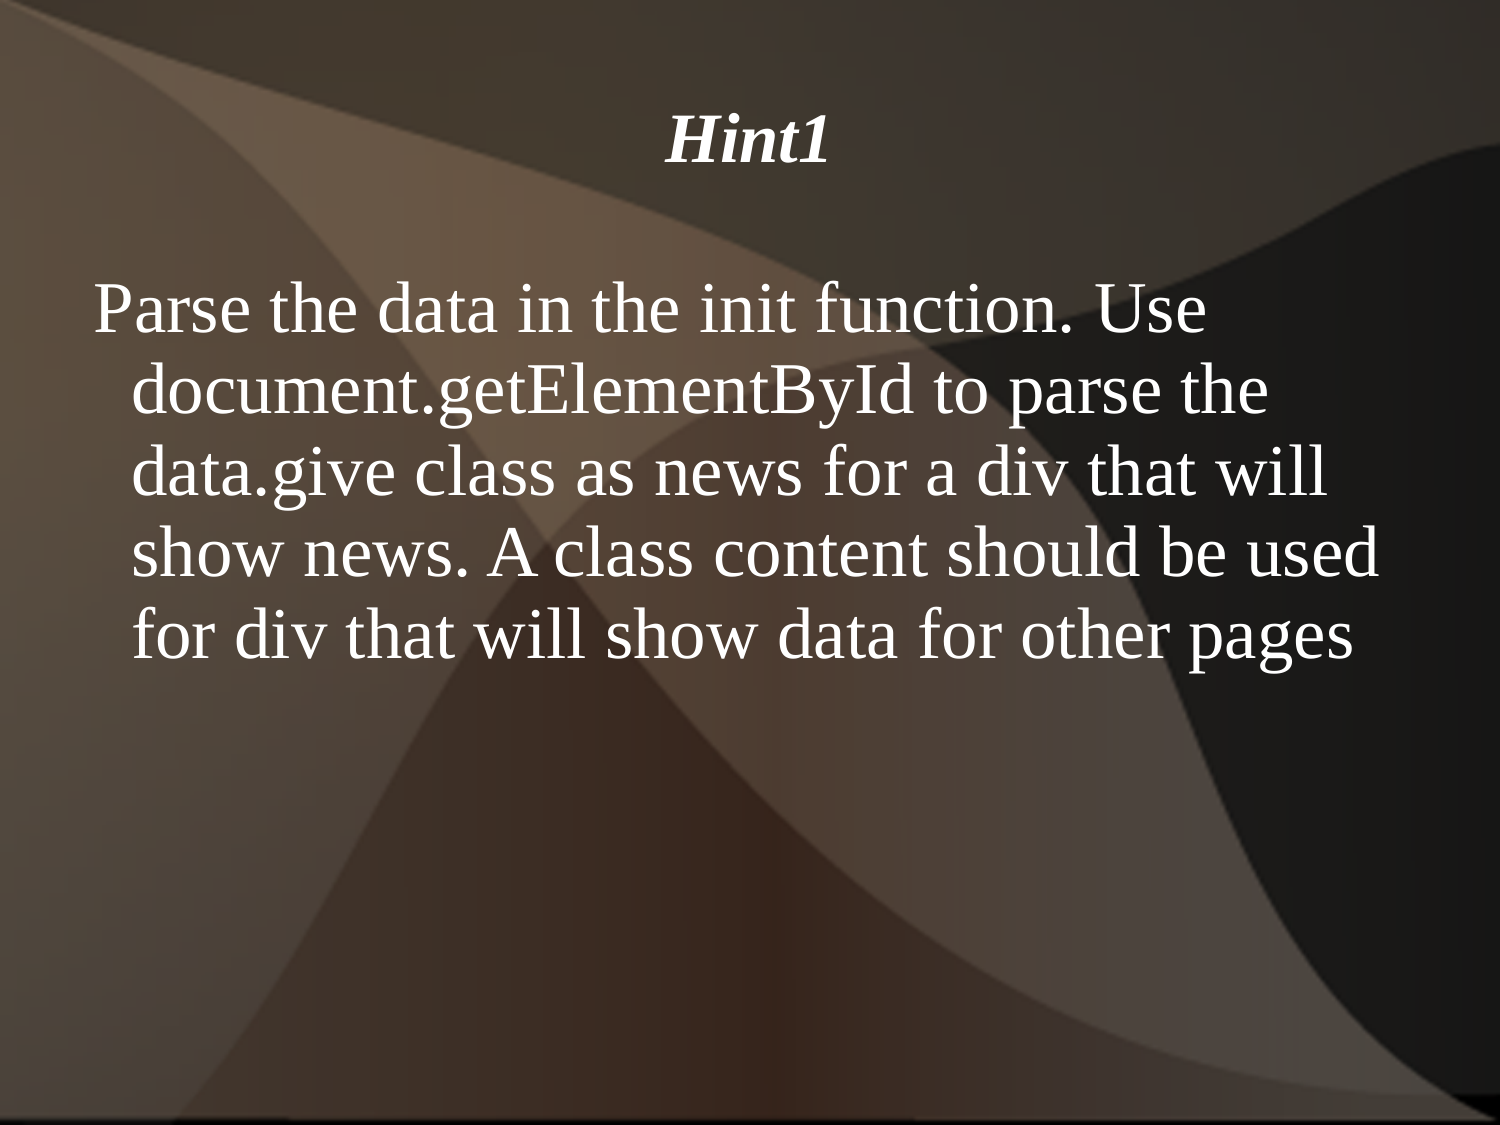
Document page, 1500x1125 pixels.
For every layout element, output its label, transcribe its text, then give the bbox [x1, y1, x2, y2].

title Hint1 [75, 44, 1425, 233]
list Parse the data in the init function. Use document.getElementById to parse the data.give class as news for a div that will show news. A class content should be used for div that will show data for other pages [75, 263, 1425, 916]
picture [0, 0, 1500, 1125]
